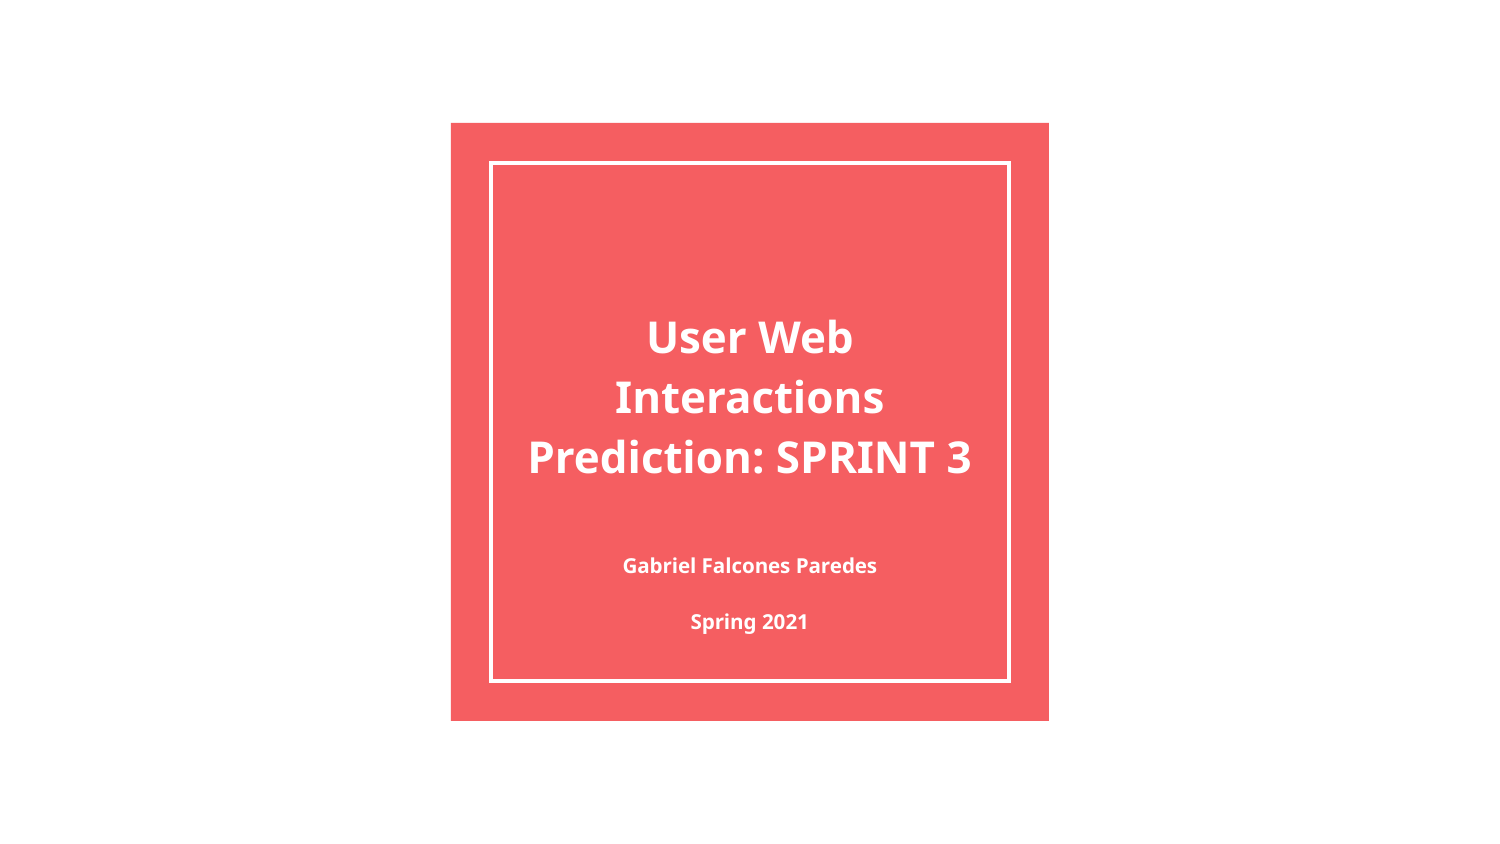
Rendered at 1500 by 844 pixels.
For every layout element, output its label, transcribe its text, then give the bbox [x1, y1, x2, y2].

subtitle Gabriel Falcones Paredes Spring 2021 [507, 535, 993, 651]
title User Web Interactions Prediction: SPRINT 3 [507, 266, 993, 527]
